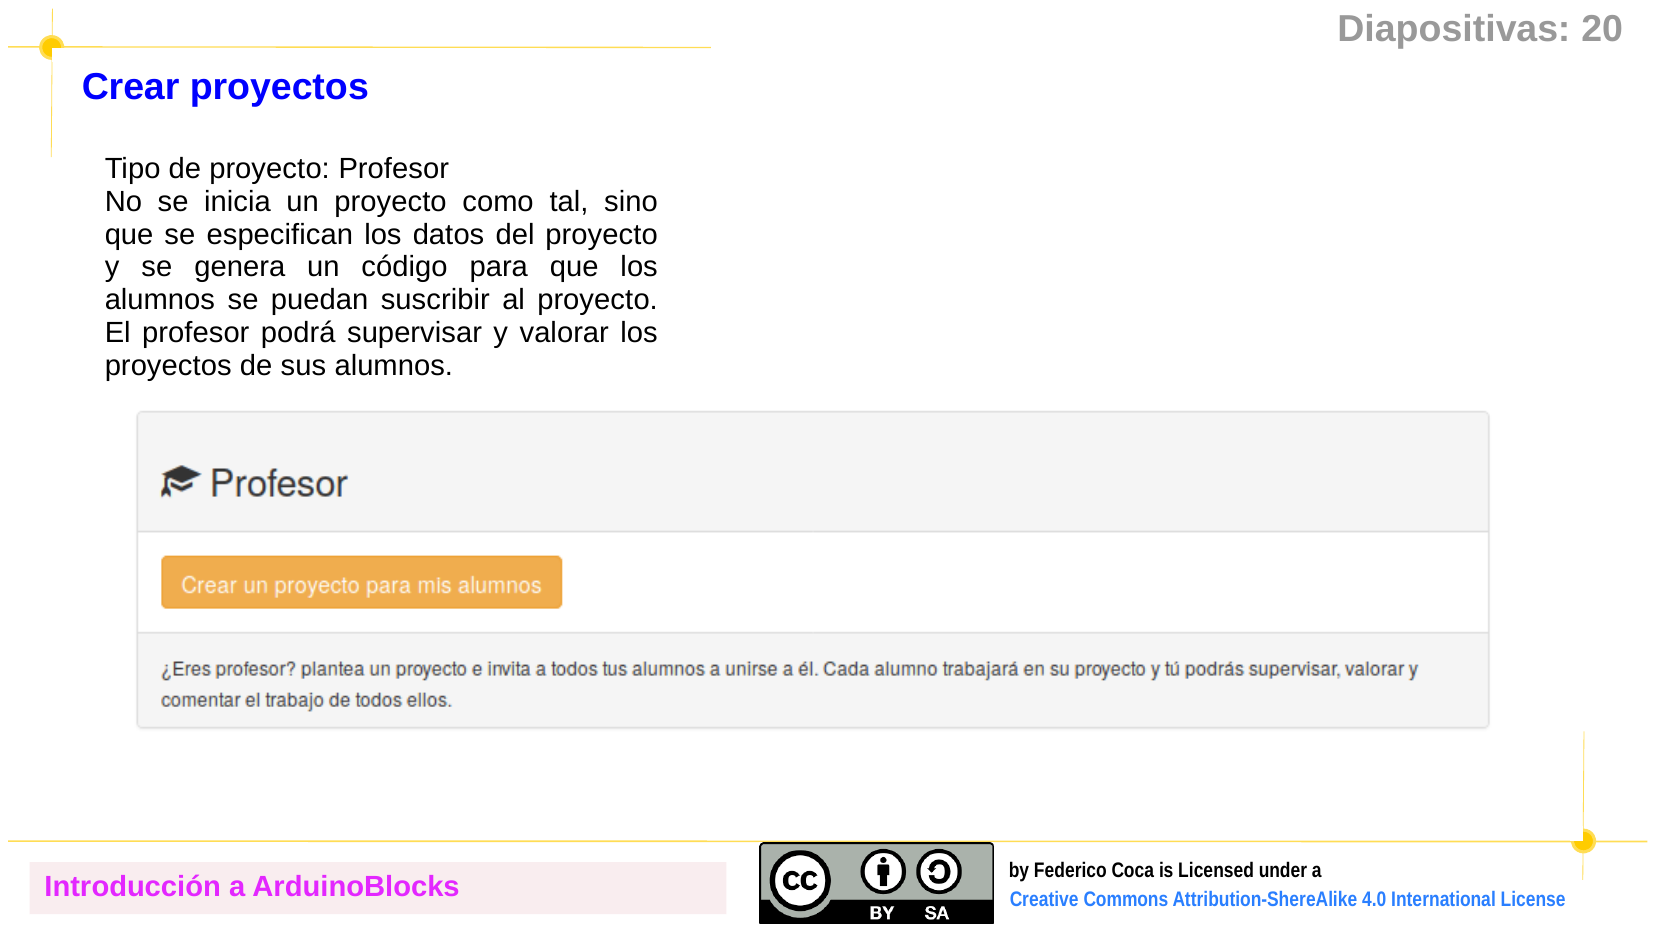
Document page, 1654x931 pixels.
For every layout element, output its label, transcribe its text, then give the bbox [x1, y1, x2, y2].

text_box Introducción a ArduinoBlocks [29, 862, 727, 915]
picture [129, 405, 1493, 735]
text_box Tipo de proyecto: Profesor No se inicia un proyecto como tal, sino que se especifican los datos del proyecto y se genera un código para que los alumnos se puedan suscribir al proyecto. El profesor podrá supervisar y valorar los proyectos de sus alumnos. [90, 144, 674, 389]
text_box Diapositivas: 20 [1322, 0, 1644, 57]
text_box Crear proyectos [67, 58, 1207, 116]
